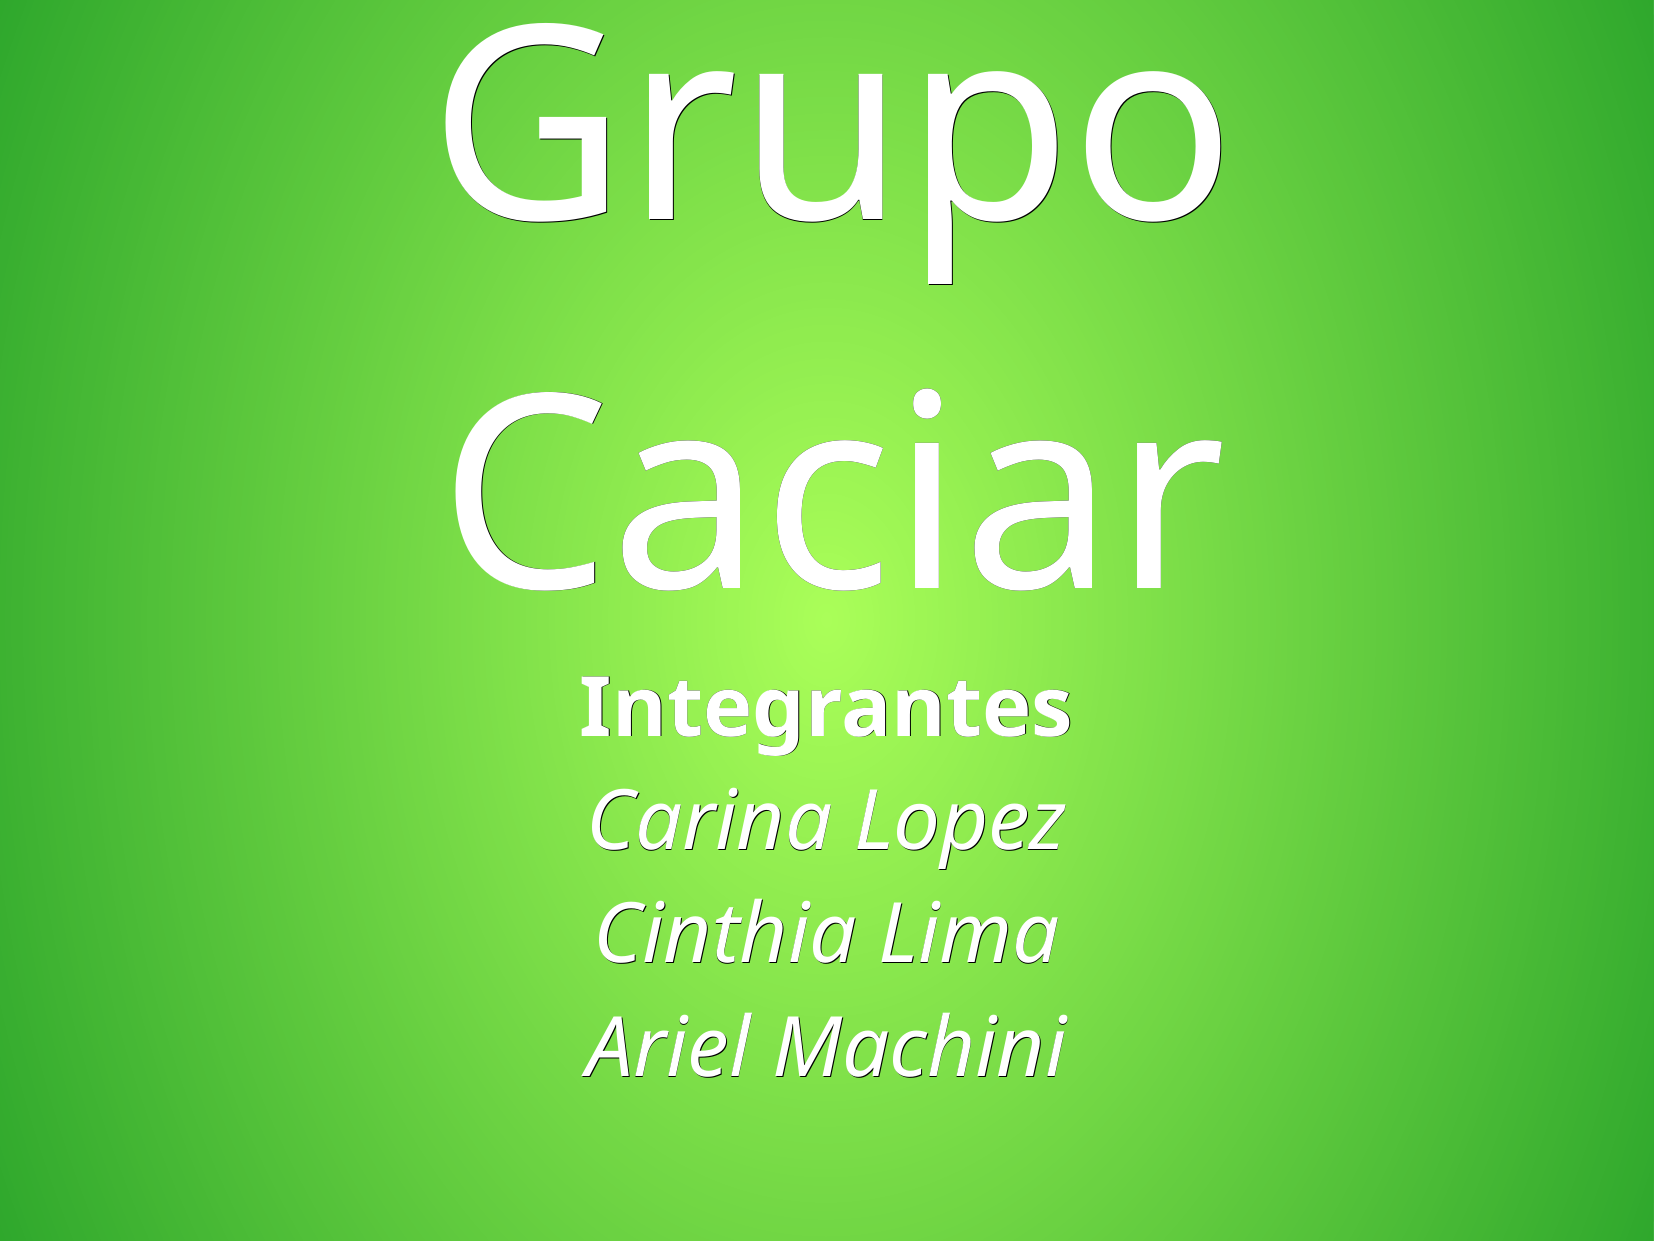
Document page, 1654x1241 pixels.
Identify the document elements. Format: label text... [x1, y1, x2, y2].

text_box Integrantes Carina Lopez Cinthia Lima Ariel Machini [543, 615, 1111, 1133]
text_box Grupo Caciar [106, 0, 1560, 622]
